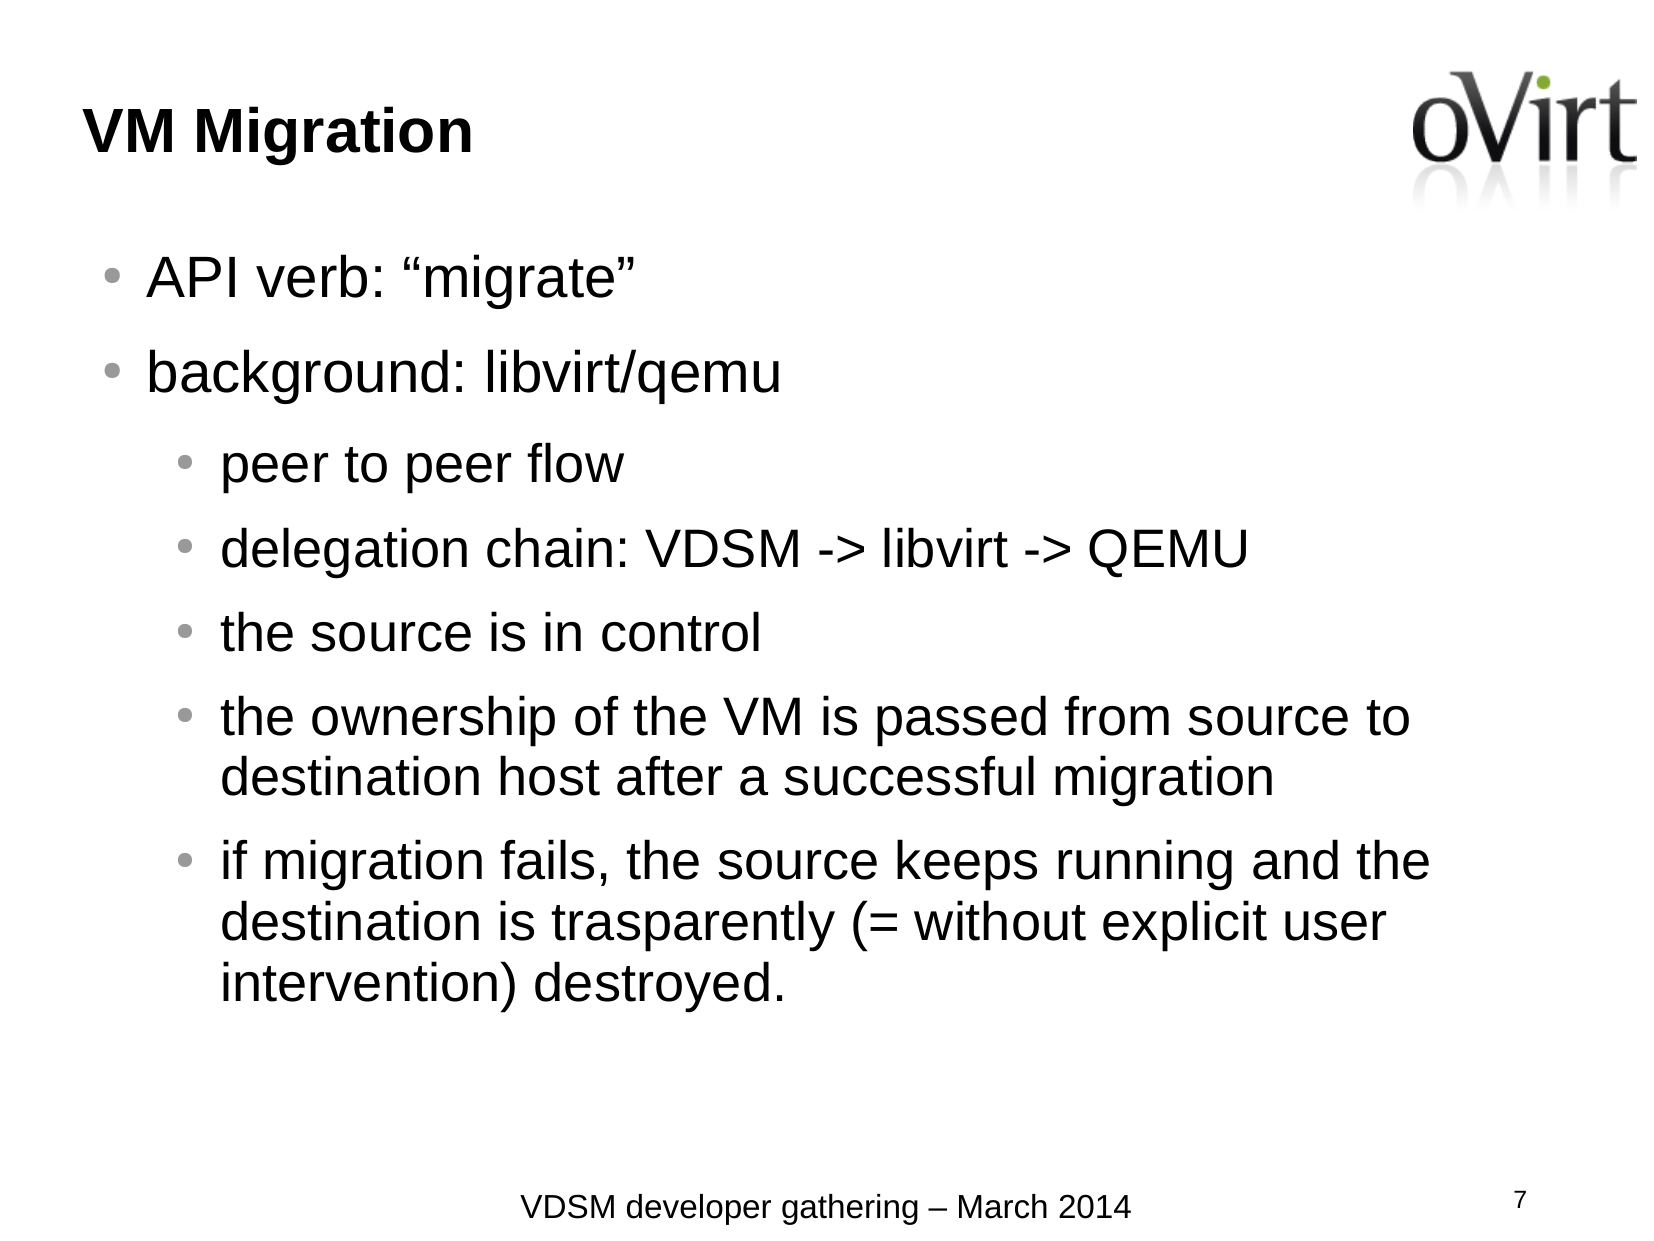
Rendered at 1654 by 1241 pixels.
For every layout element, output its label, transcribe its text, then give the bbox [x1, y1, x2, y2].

picture [1413, 63, 1637, 212]
title VM Migration [82, 37, 1303, 226]
list API verb: “migrate” background: libvirt/qemu peer to peer flow delegation chain: VDSM -> libvirt -> QEMU the source is in control the ownership of the VM is passed from source to destination host after a successful migration if migration fails, the source keeps running and the destination is trasparently (= without explicit user intervention) destroyed. [86, 244, 1576, 1039]
